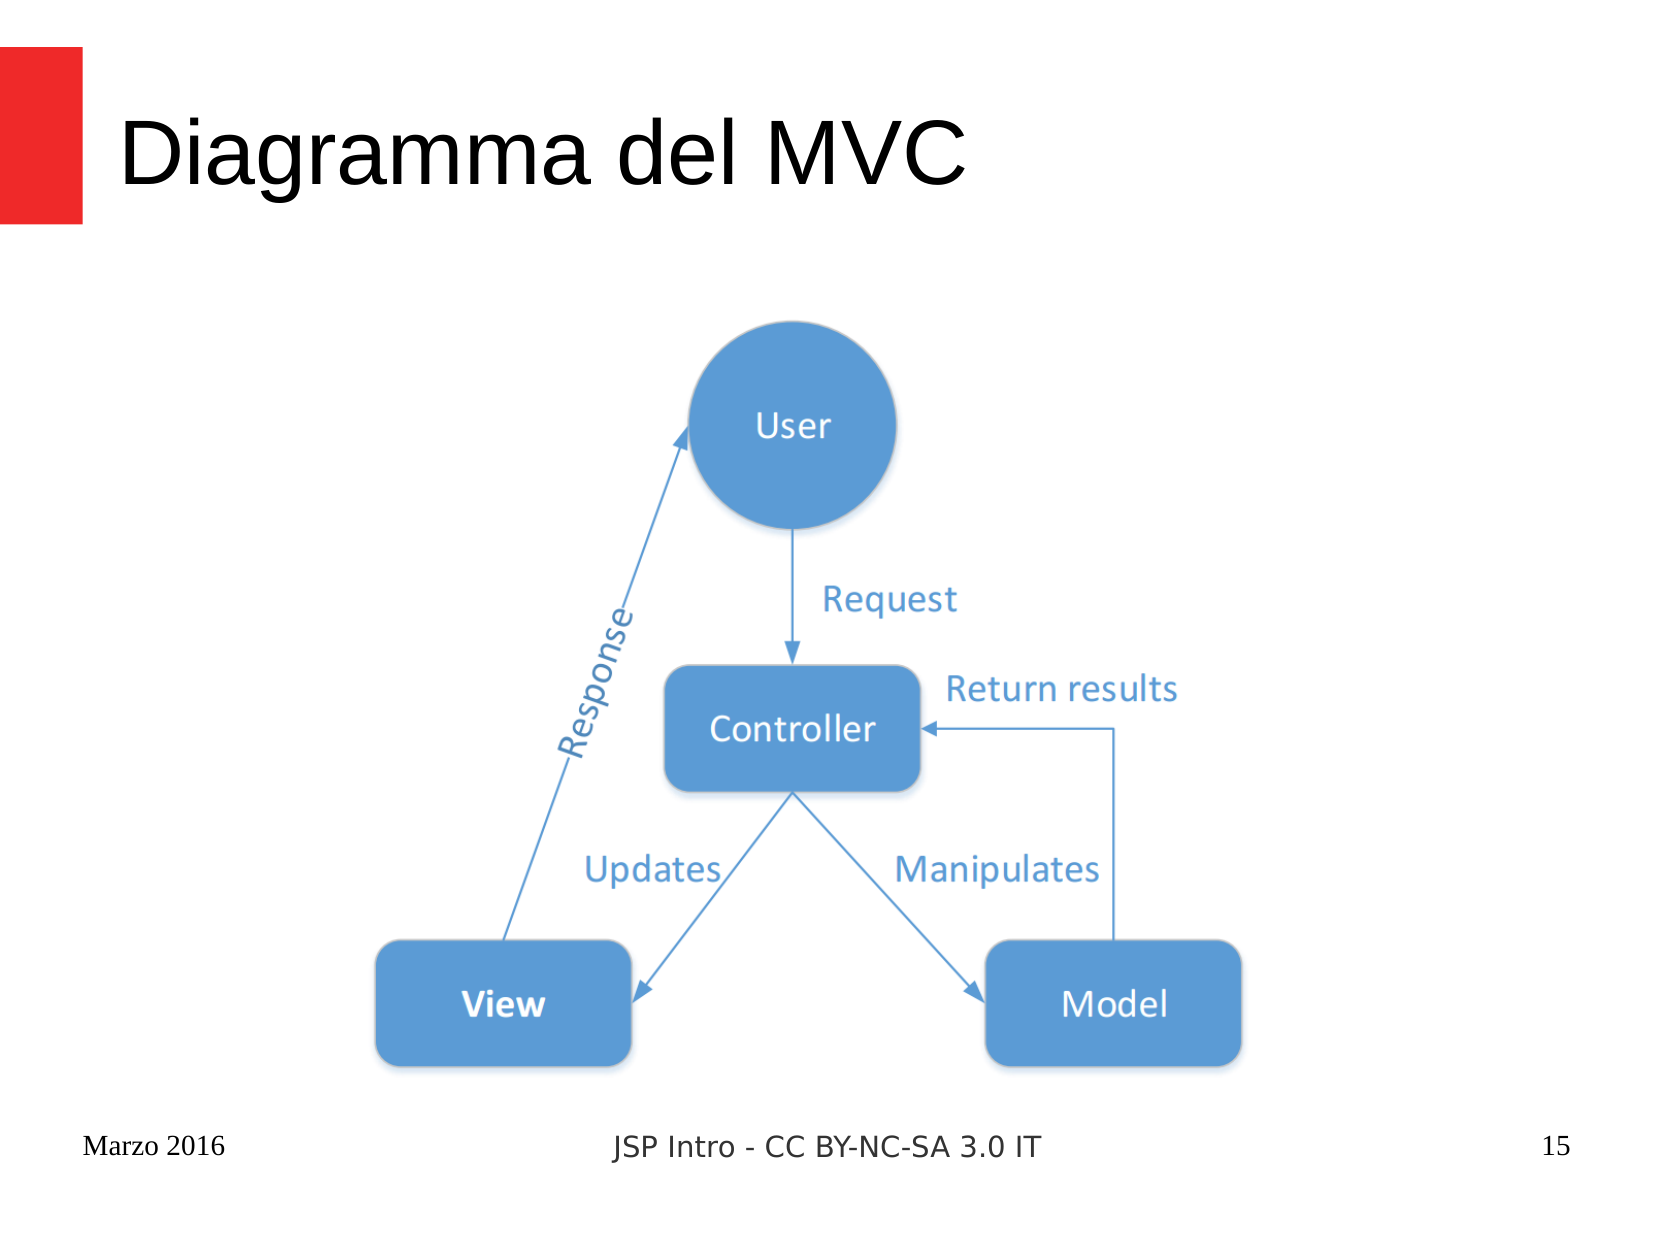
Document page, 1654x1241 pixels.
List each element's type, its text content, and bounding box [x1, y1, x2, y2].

title Diagramma del MVC [118, 49, 1607, 257]
picture [314, 301, 1300, 1093]
